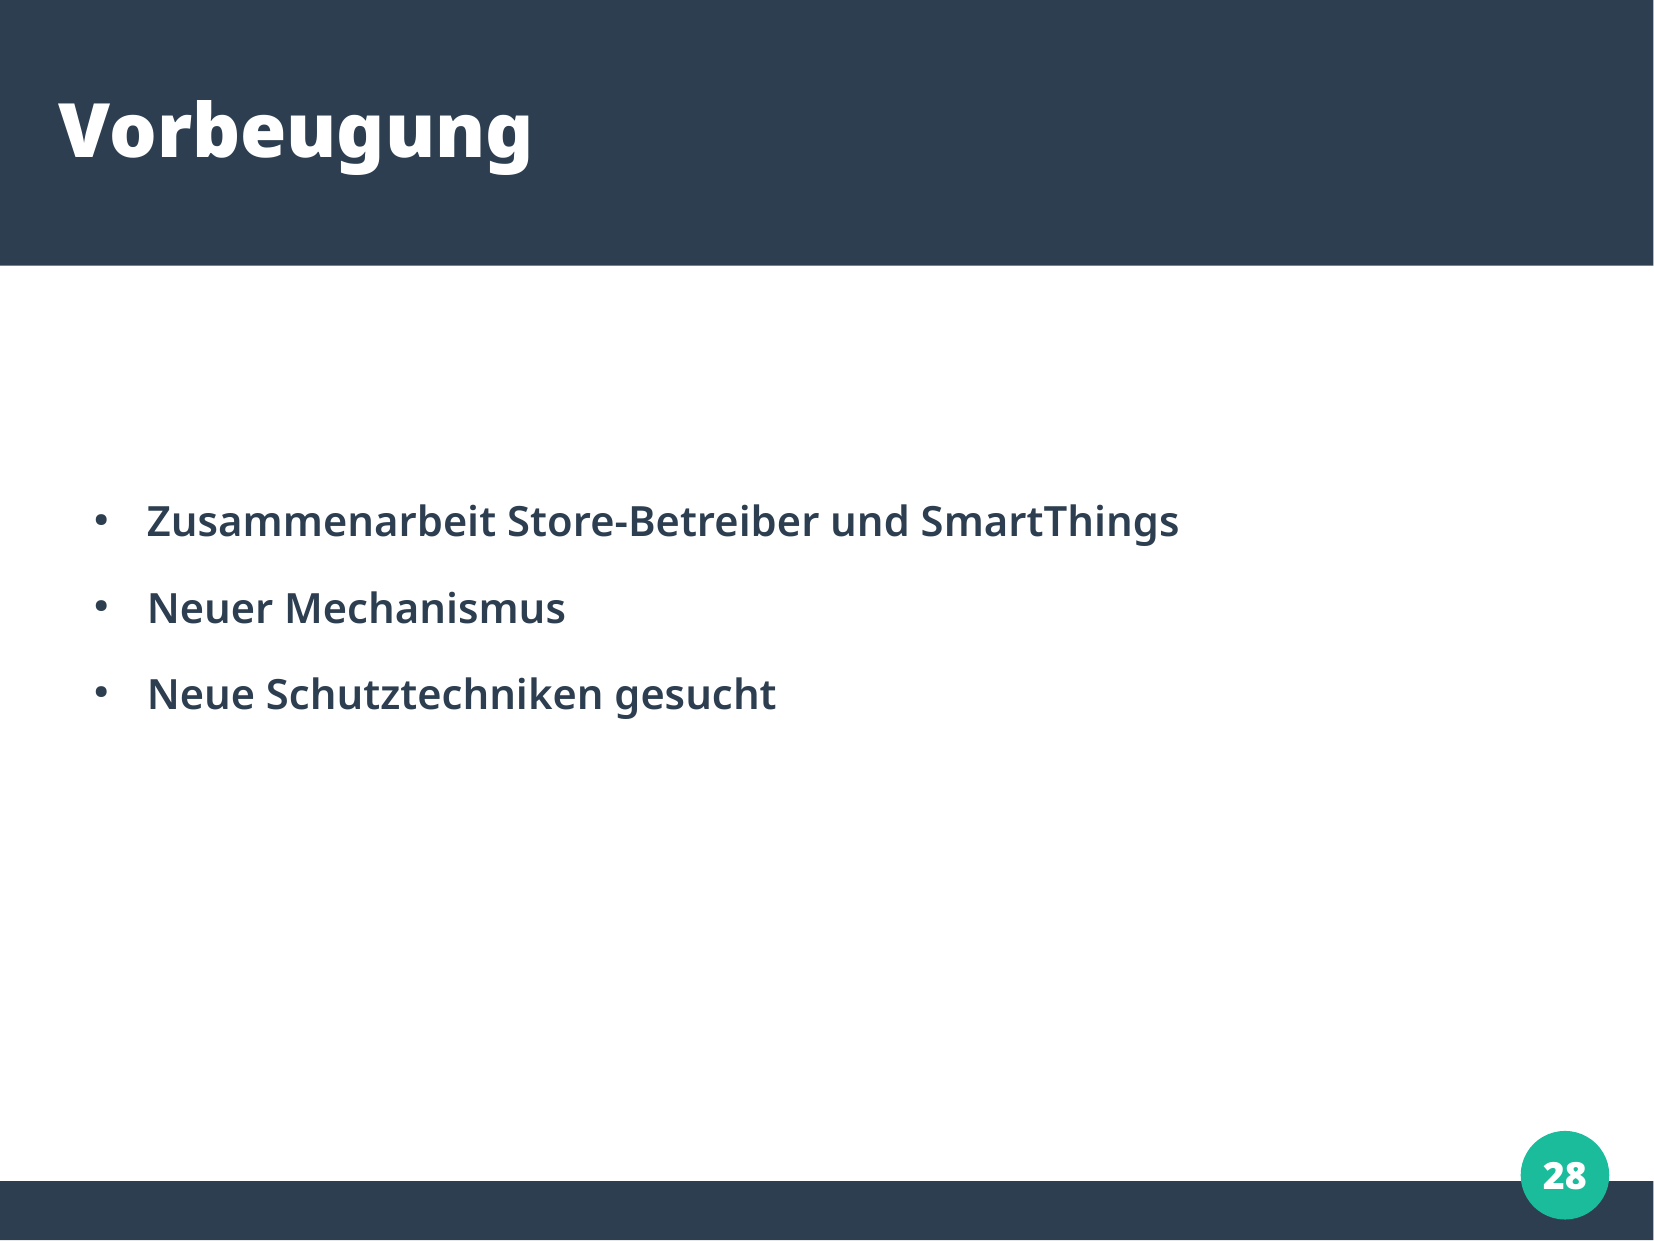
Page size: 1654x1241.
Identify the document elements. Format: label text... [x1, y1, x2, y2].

title Vorbeugung [59, 49, 1595, 207]
list Zusammenarbeit Store-Betreiber und SmartThings Neuer Mechanismus Neue Schutztechniken gesucht [75, 319, 1612, 1146]
